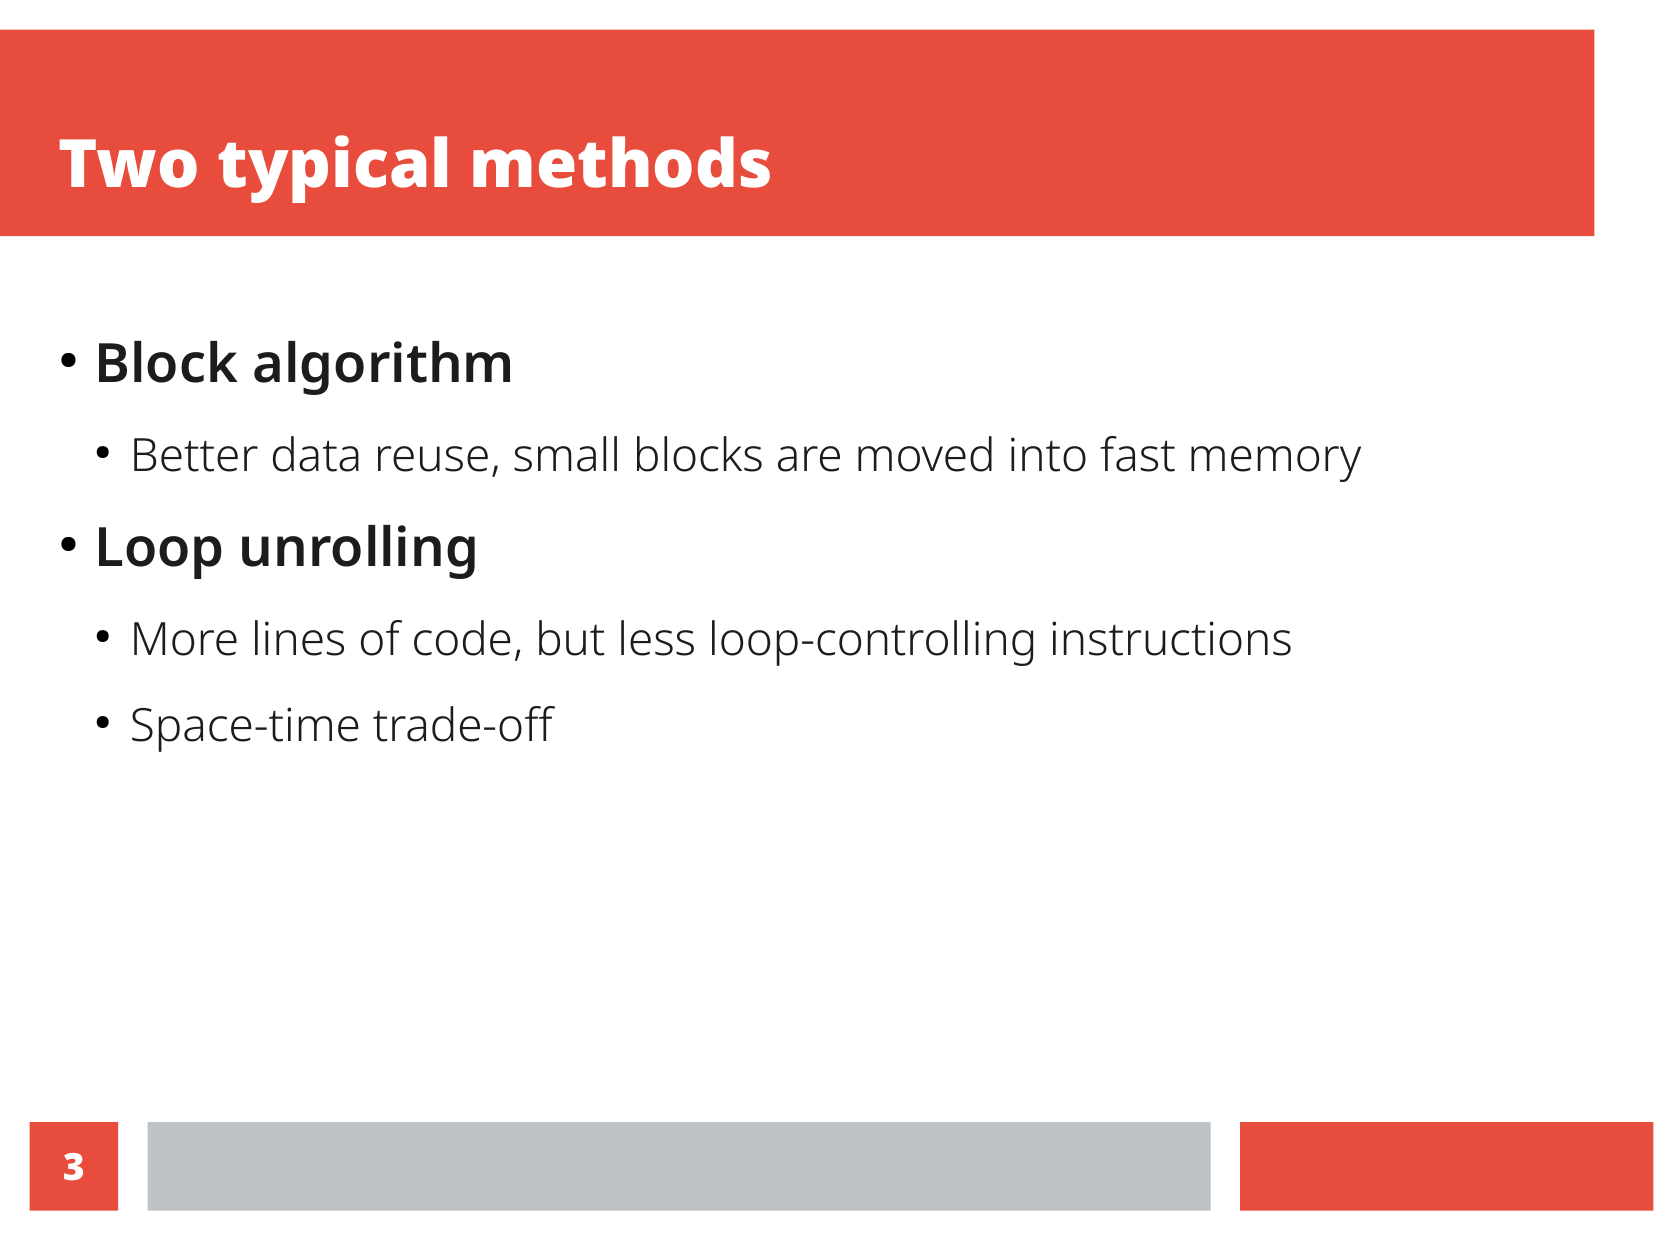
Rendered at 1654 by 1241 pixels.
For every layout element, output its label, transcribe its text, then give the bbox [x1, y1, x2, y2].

list Block algorithm Better data reuse, small blocks are moved into fast memory Loop unrolling More lines of code, but less loop-controlling instructions Space-time trade-off [59, 324, 1565, 1093]
title Two typical methods [59, 59, 1595, 207]
